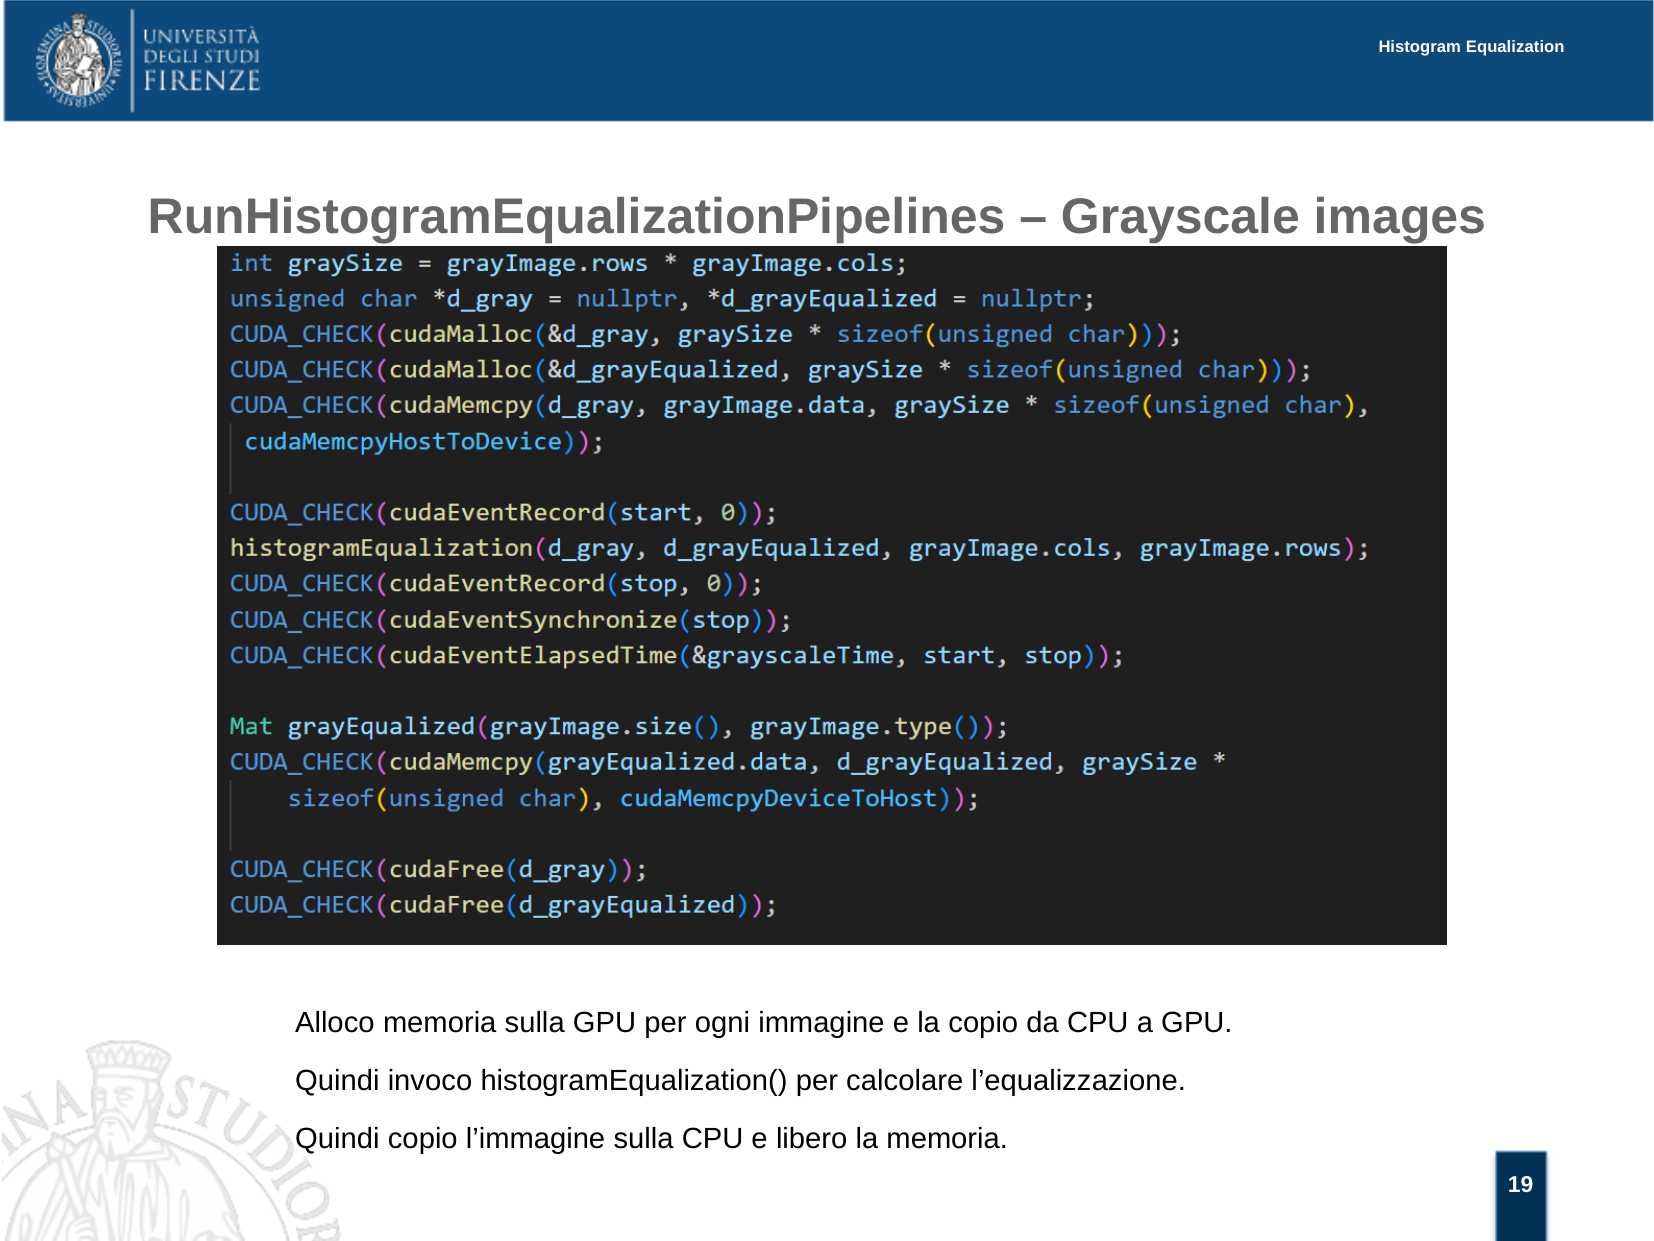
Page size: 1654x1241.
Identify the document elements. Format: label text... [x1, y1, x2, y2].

text_box 19 [1505, 1160, 1536, 1208]
picture [2, 0, 1654, 1241]
text_box Alloco memoria sulla GPU per ogni immagine e la copio da CPU a GPU. Quindi invoco histogramEqualization() per calcolare l’equalizzazione. Quindi copio l’immagine sulla CPU e libero la memoria. [295, 945, 1359, 1217]
text_box Histogram Equalization [685, 13, 1565, 118]
text_box RunHistogramEqualizationPipelines – Grayscale images [147, 118, 1601, 286]
